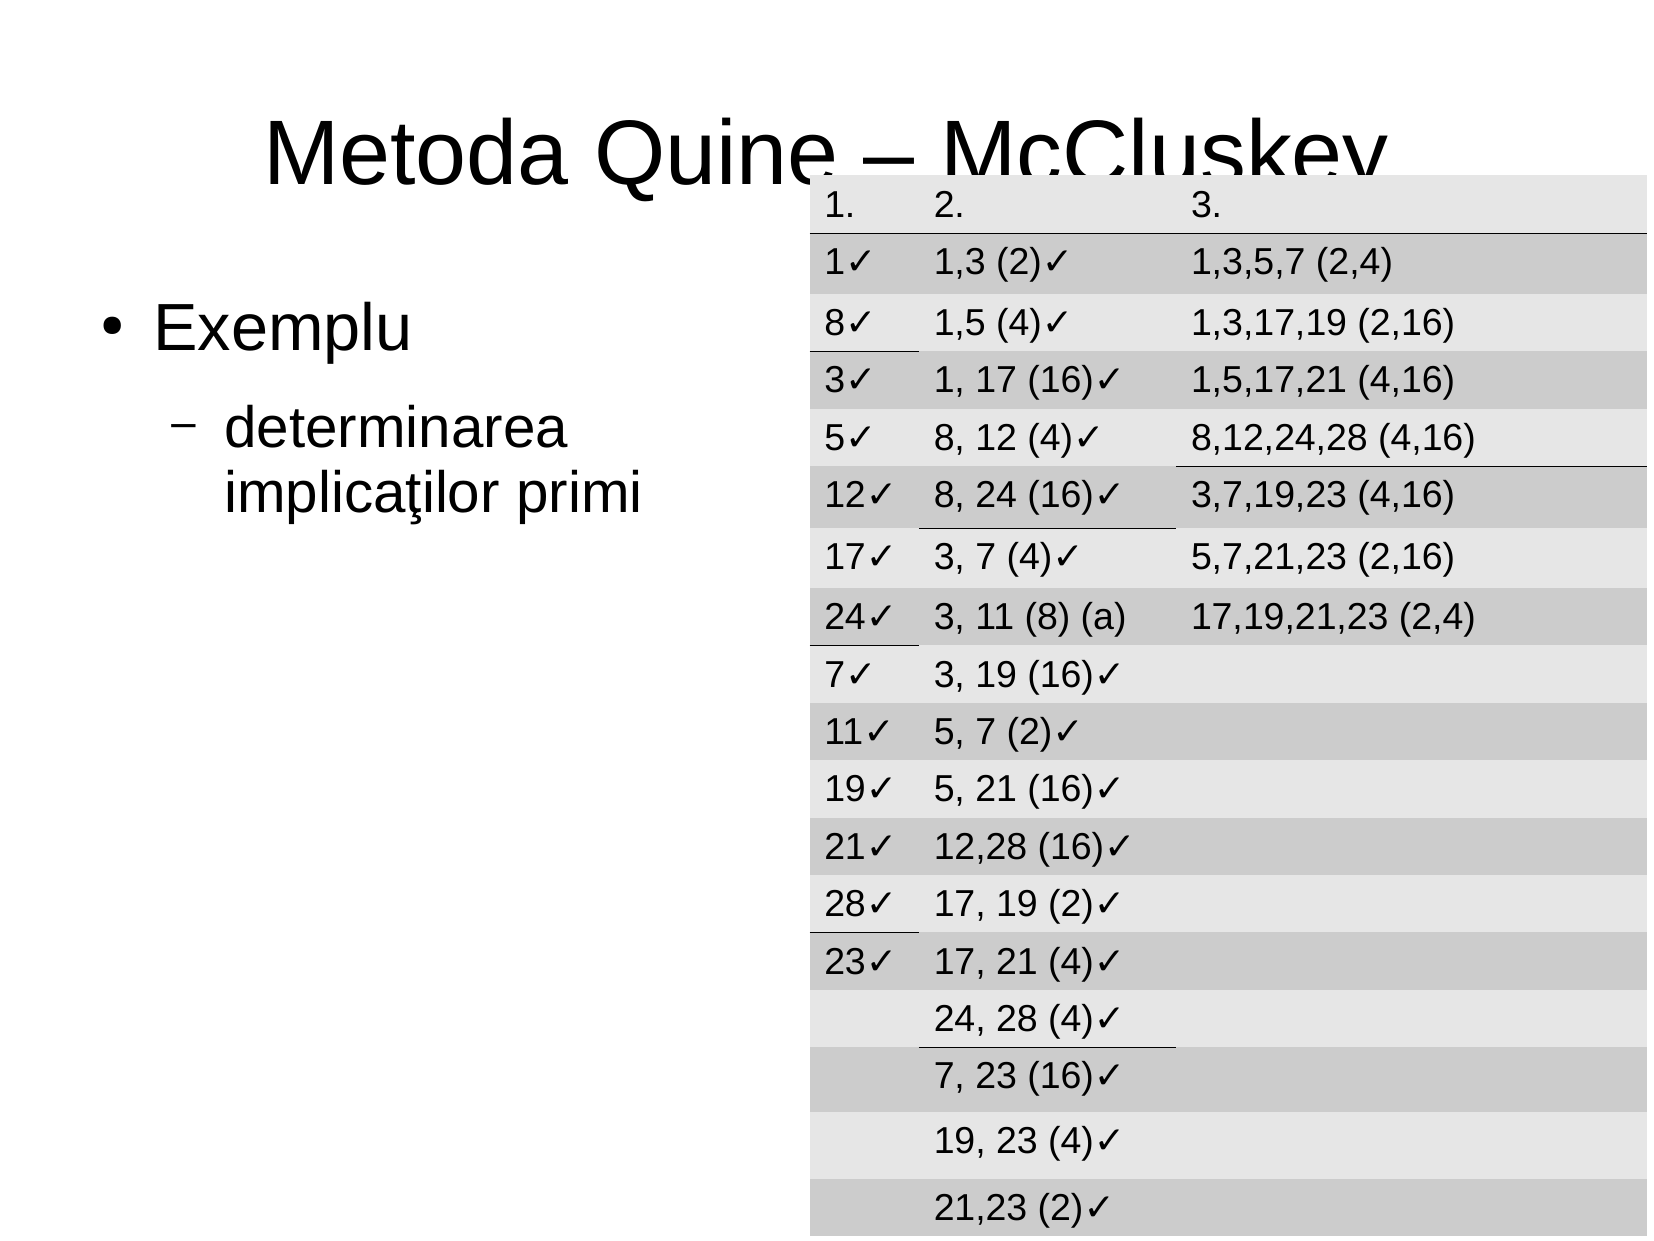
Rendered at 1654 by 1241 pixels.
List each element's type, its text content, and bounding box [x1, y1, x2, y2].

table_header 1. [810, 175, 919, 233]
table_cell 5, 7 (2)✓ [919, 703, 1176, 760]
table_cell 24✓ [810, 588, 919, 645]
table_cell 8, 24 (16)✓ [919, 466, 1176, 528]
table_cell 1,3 (2)✓ [919, 234, 1176, 294]
table_cell 5, 21 (16)✓ [919, 760, 1176, 818]
table_cell 1,3,17,19 (2,16) [1176, 294, 1647, 351]
title Metoda Quine – McCluskey [82, 49, 1571, 257]
table_cell 7✓ [810, 646, 919, 703]
table_cell 19✓ [810, 760, 919, 818]
table_cell 8, 12 (4)✓ [919, 409, 1176, 466]
table_cell 24, 28 (4)✓ [919, 990, 1176, 1047]
table_cell [1176, 703, 1647, 760]
table_cell [1176, 1112, 1647, 1179]
table_cell 1,5,17,21 (4,16) [1176, 351, 1647, 409]
table_cell 3, 7 (4)✓ [919, 529, 1176, 588]
table_cell 12✓ [810, 466, 919, 528]
table_cell [1176, 1179, 1647, 1236]
table_cell [810, 1179, 919, 1236]
table_cell 21✓ [810, 818, 919, 875]
table_cell 3, 11 (8) (a) [919, 588, 1176, 645]
table_cell 1, 17 (16)✓ [919, 351, 1176, 409]
table_cell 12,28 (16)✓ [919, 818, 1176, 875]
table_cell [810, 990, 919, 1047]
table_cell [810, 1112, 919, 1179]
table_header 3. [1176, 175, 1647, 233]
table_cell 3,7,19,23 (4,16) [1176, 467, 1647, 528]
table_cell 11✓ [810, 703, 919, 760]
table_cell [1176, 875, 1647, 932]
table_cell [810, 1047, 919, 1112]
table_cell 7, 23 (16)✓ [919, 1048, 1176, 1112]
table_cell 5,7,21,23 (2,16) [1176, 528, 1647, 588]
table_cell 17, 19 (2)✓ [919, 875, 1176, 932]
table_cell 3, 19 (16)✓ [919, 645, 1176, 703]
table_cell 8✓ [810, 294, 919, 351]
table_cell 3✓ [810, 352, 919, 409]
table_cell 17, 21 (4)✓ [919, 932, 1176, 990]
list Exemplu determinarea implicaţilor primi [82, 290, 809, 1207]
table_cell 5✓ [810, 409, 919, 466]
table_cell 8,12,24,28 (4,16) [1176, 409, 1647, 466]
table_cell [1176, 990, 1647, 1047]
table_cell 1,3,5,7 (2,4) [1176, 234, 1647, 294]
table_cell 17,19,21,23 (2,4) [1176, 588, 1647, 645]
table_cell [1176, 760, 1647, 818]
table_cell [1176, 1047, 1647, 1112]
table_cell 17✓ [810, 528, 919, 588]
table_header 2. [919, 175, 1176, 233]
table_cell [1176, 818, 1647, 875]
table_cell [1176, 645, 1647, 703]
table_cell 19, 23 (4)✓ [919, 1112, 1176, 1179]
table_cell 1✓ [810, 234, 919, 294]
table_cell 23✓ [810, 933, 919, 990]
table_cell 28✓ [810, 875, 919, 932]
table_cell 21,23 (2)✓ [919, 1179, 1176, 1236]
table_cell [1176, 932, 1647, 990]
table_cell 1,5 (4)✓ [919, 294, 1176, 351]
